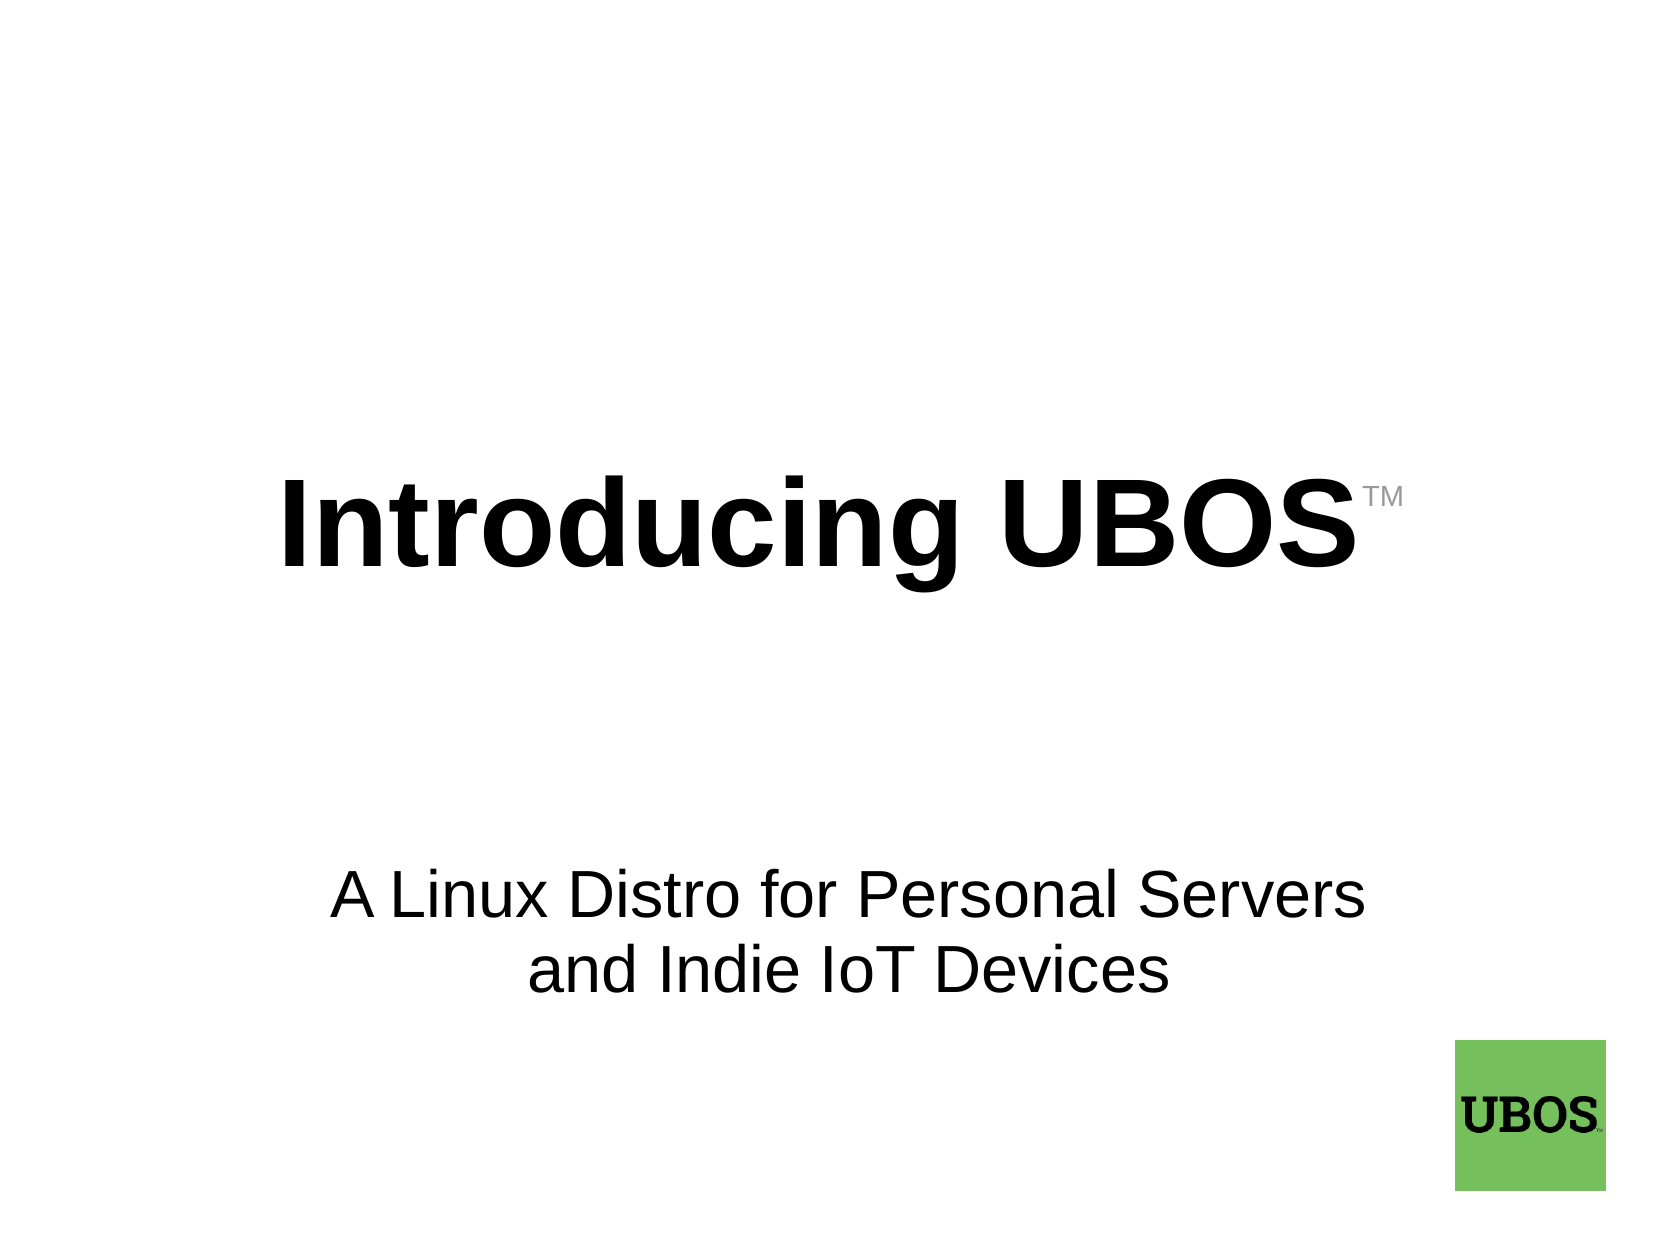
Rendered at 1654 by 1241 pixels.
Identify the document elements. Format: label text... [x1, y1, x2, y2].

subtitle A Linux Distro for Personal Servers and Indie IoT Devices [259, 840, 1441, 1025]
picture [1455, 1040, 1606, 1191]
title Introducing UBOS [75, 420, 1564, 628]
text_box TM [1296, 440, 1471, 553]
